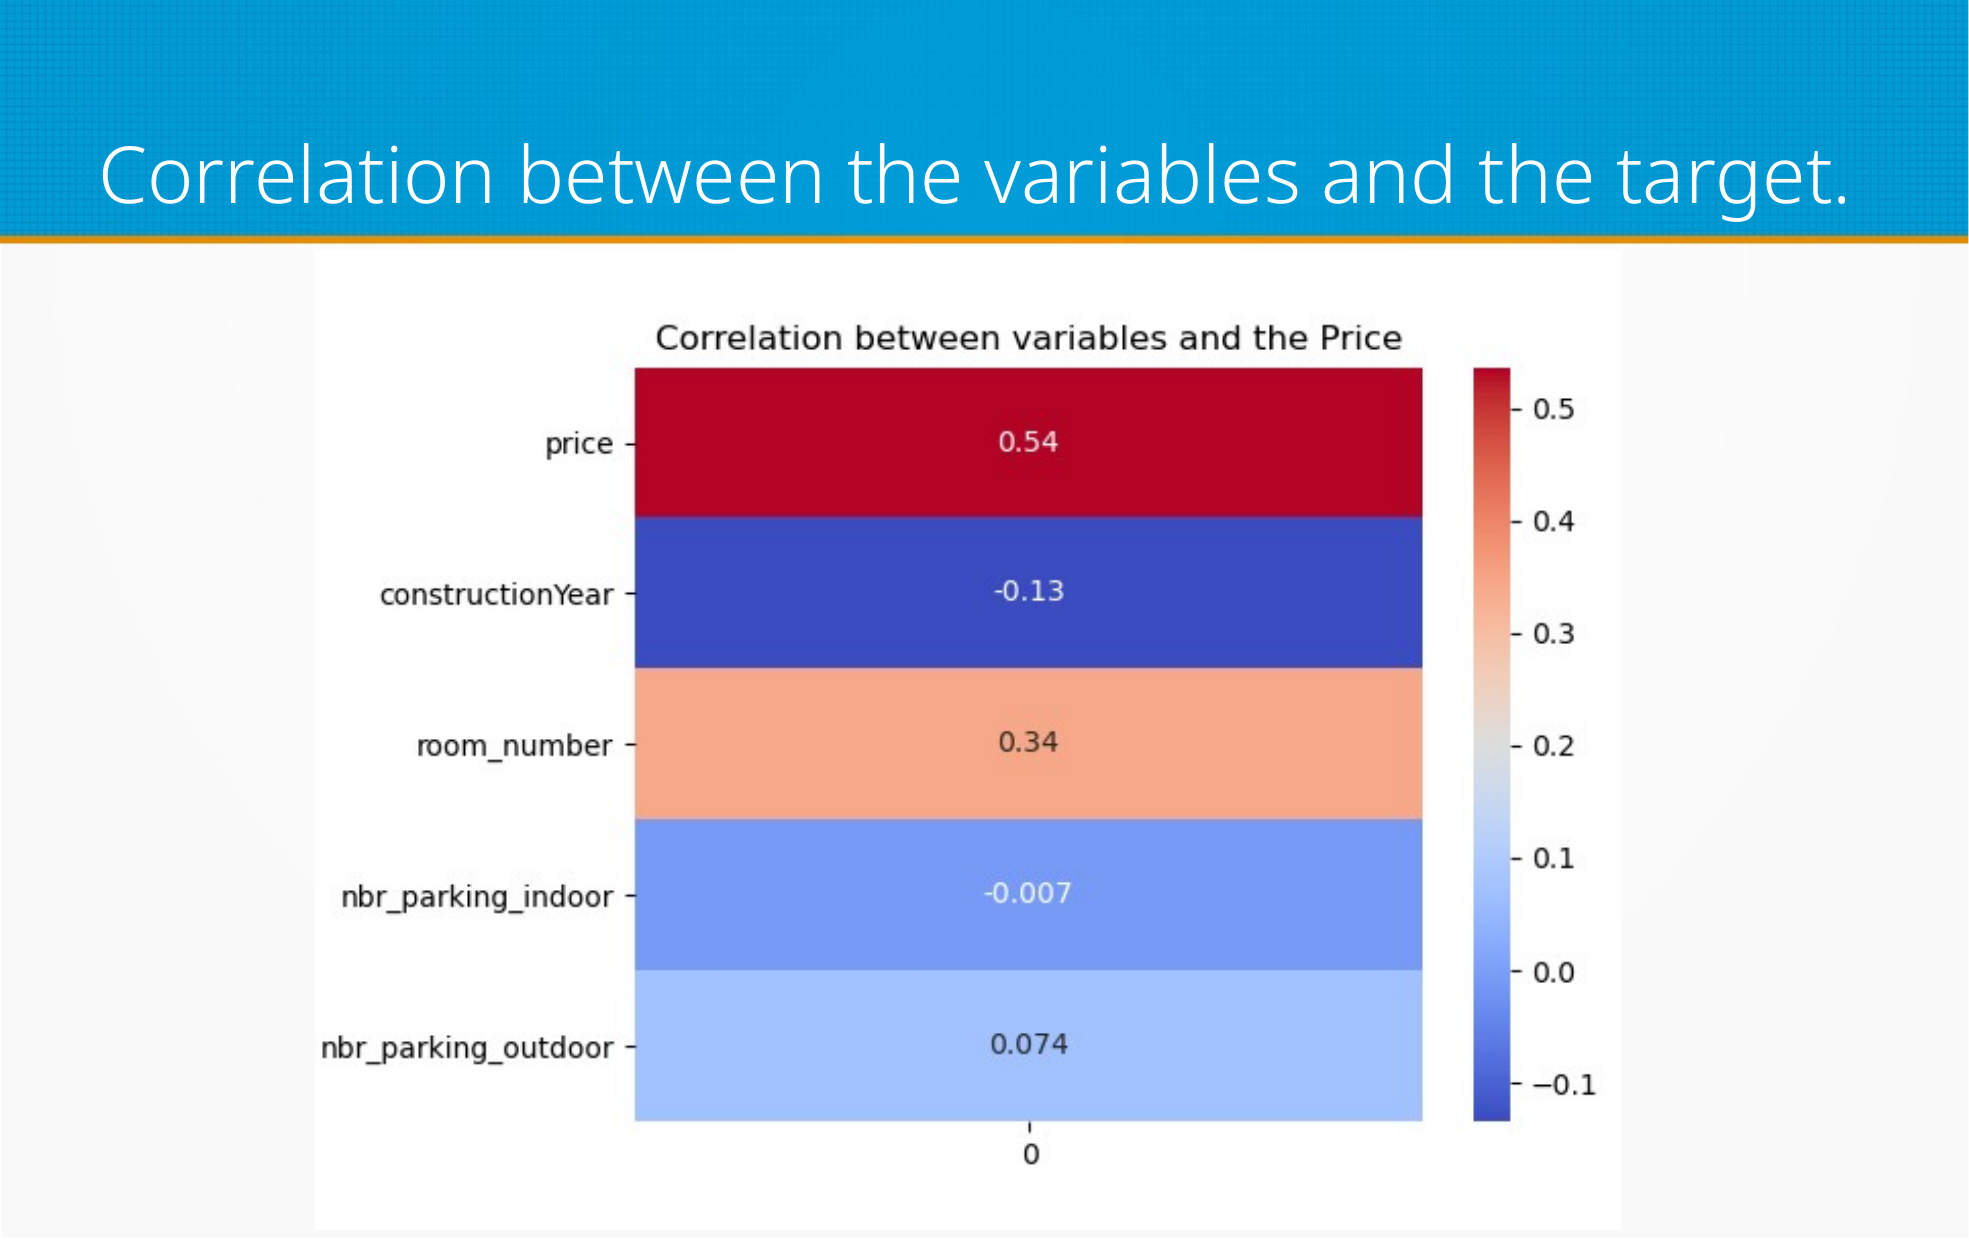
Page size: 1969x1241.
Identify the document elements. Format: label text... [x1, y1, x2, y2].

picture [0, 233, 1969, 1241]
title Correlation between the variables and the target. [98, 19, 1870, 227]
